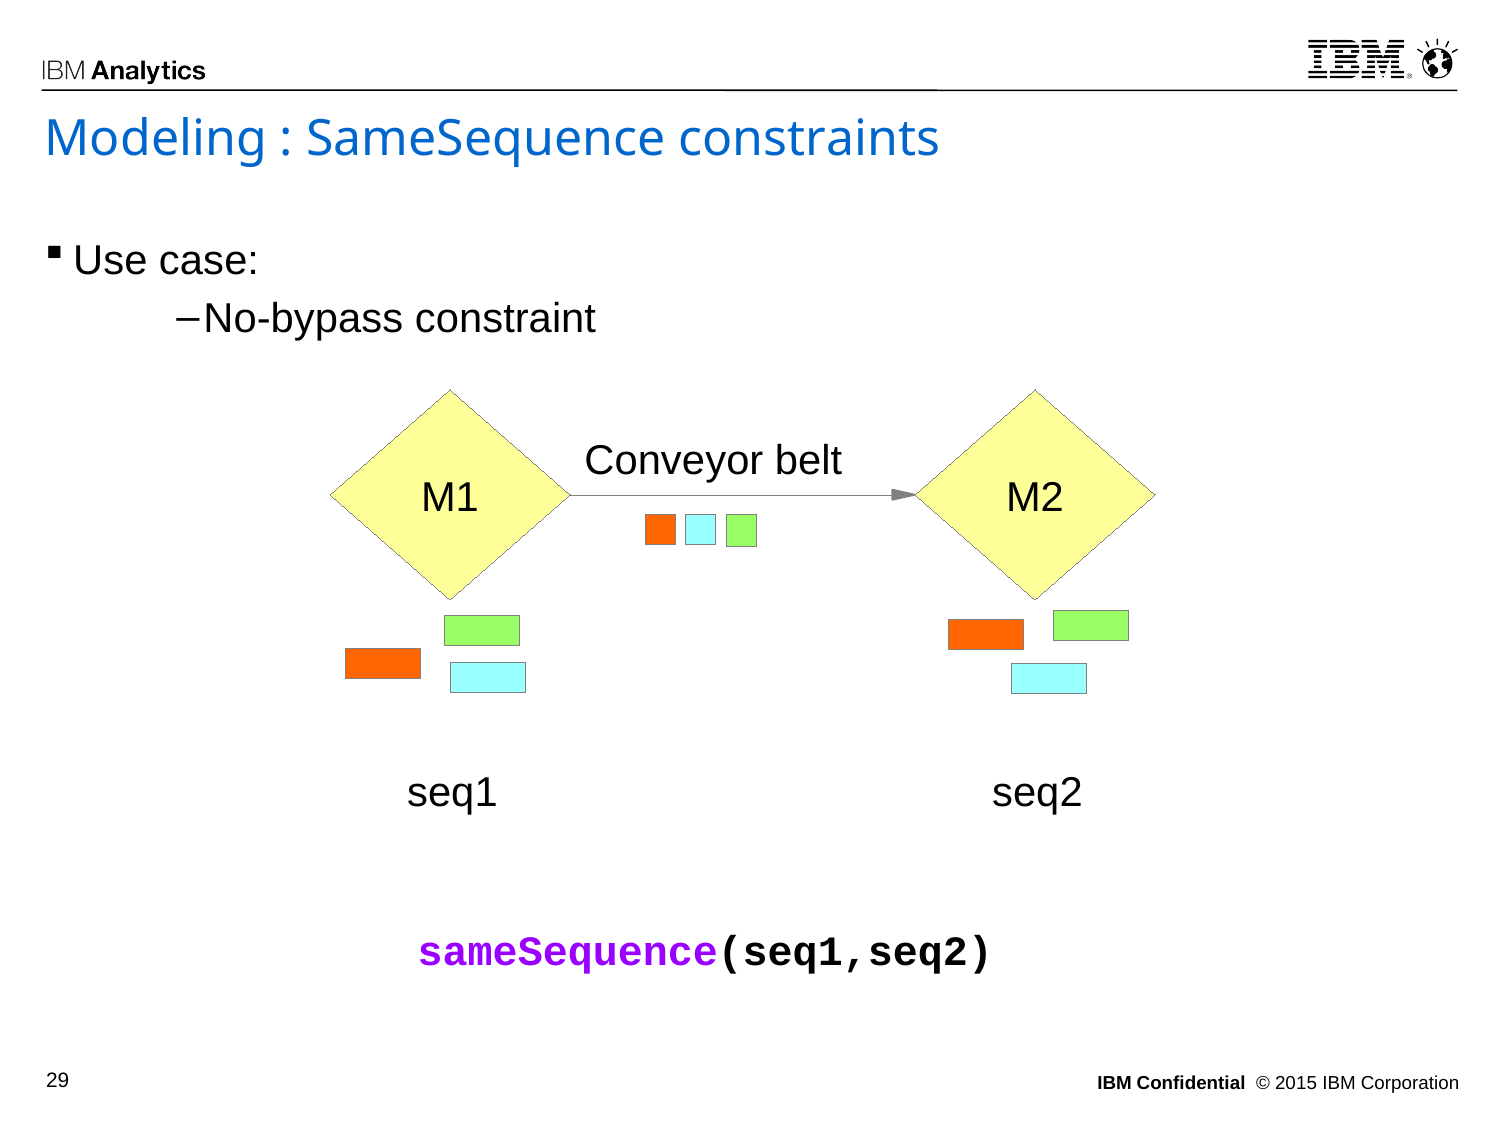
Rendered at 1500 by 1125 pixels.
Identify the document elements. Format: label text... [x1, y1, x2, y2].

picture [24, 42, 224, 99]
list Use case: No-bypass constraint [30, 224, 1426, 1066]
text_box M1 [330, 389, 569, 600]
text_box [450, 662, 526, 693]
text_box [345, 648, 421, 679]
text_box [685, 514, 716, 545]
text_box [726, 514, 757, 547]
text_box [444, 615, 520, 646]
text_box [948, 619, 1024, 650]
text_box [1053, 610, 1129, 641]
text_box sameSequence(seq1,seq2) [417, 915, 1041, 1032]
text_box seq1 [392, 757, 541, 833]
text_box seq2 [977, 757, 1126, 833]
text_box [645, 514, 676, 545]
text_box M2 [922, 389, 1156, 600]
picture [1294, 24, 1469, 91]
text_box Conveyor belt [569, 425, 935, 501]
text_box [1011, 663, 1087, 694]
title Modeling : SameSequence constraints [29, 97, 1500, 203]
